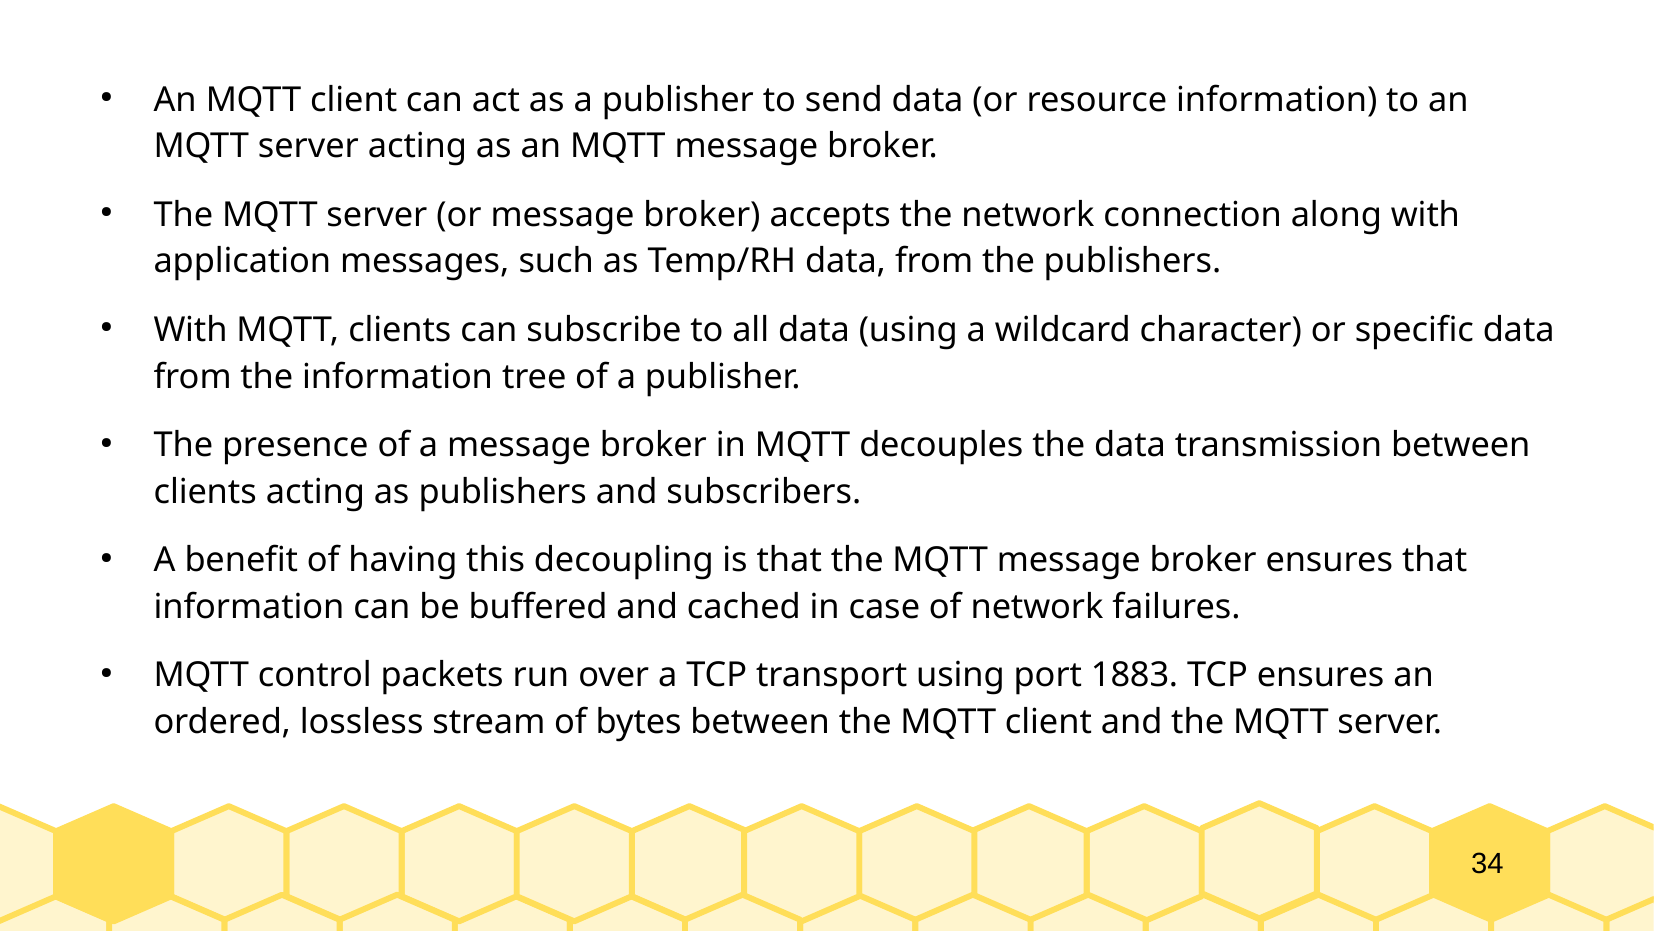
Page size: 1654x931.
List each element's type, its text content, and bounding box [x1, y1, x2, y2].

list An MQTT client can act as a publisher to send data (or resource information) to an MQTT server acting as an MQTT message broker. The MQTT server (or message broker) accepts the network connection along with application messages, such as Temp/RH data, from the publishers. With MQTT, clients can subscribe to all data (using a wildcard character) or specific data from the information tree of a publisher. The presence of a message broker in MQTT decouples the data transmission between clients acting as publishers and subscribers. A benefit of having this decoupling is that the MQTT message broker ensures that information can be buffered and cached in case of network failures. MQTT control packets run over a TCP transport using port 1883. TCP ensures an ordered, lossless stream of bytes between the MQTT client and the MQTT server. [82, 75, 1571, 788]
